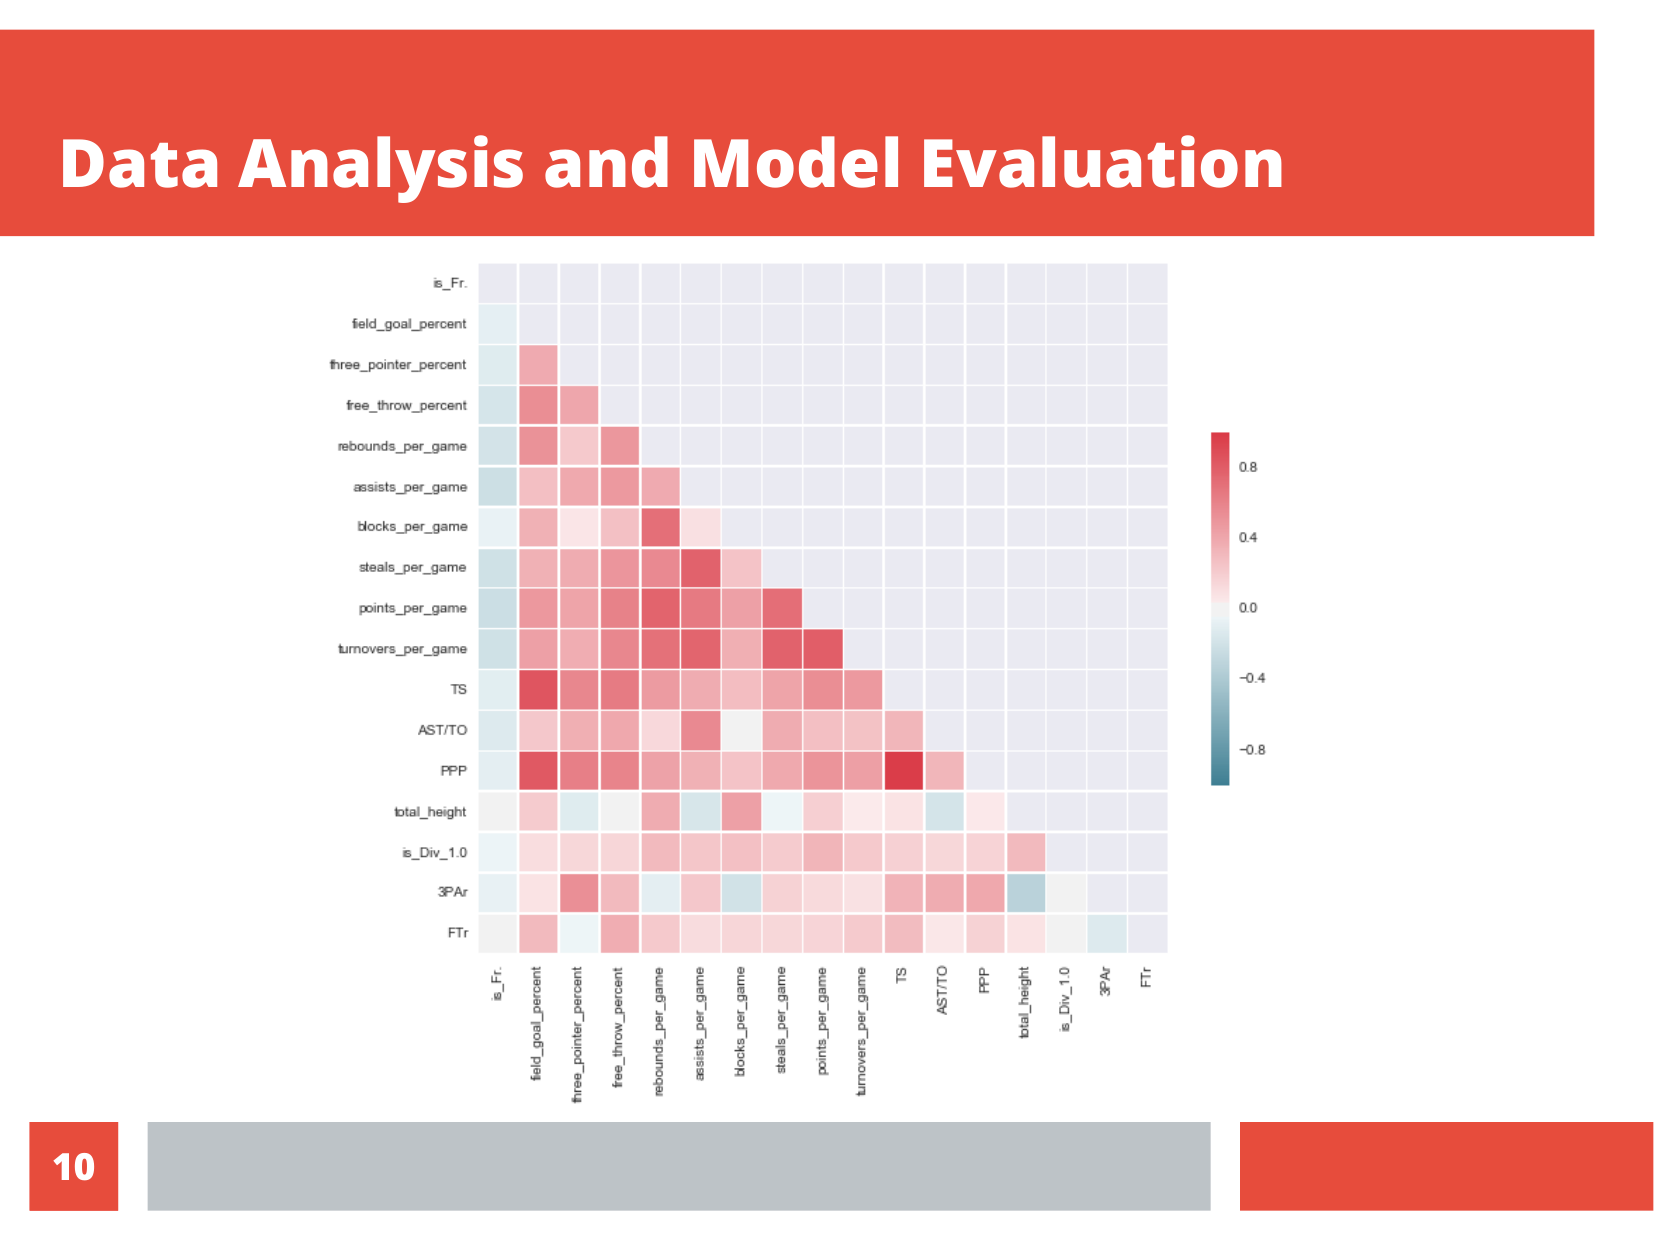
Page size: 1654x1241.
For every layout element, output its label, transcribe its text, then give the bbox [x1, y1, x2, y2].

title Data Analysis and Model Evaluation [59, 59, 1595, 207]
picture [320, 254, 1276, 1112]
